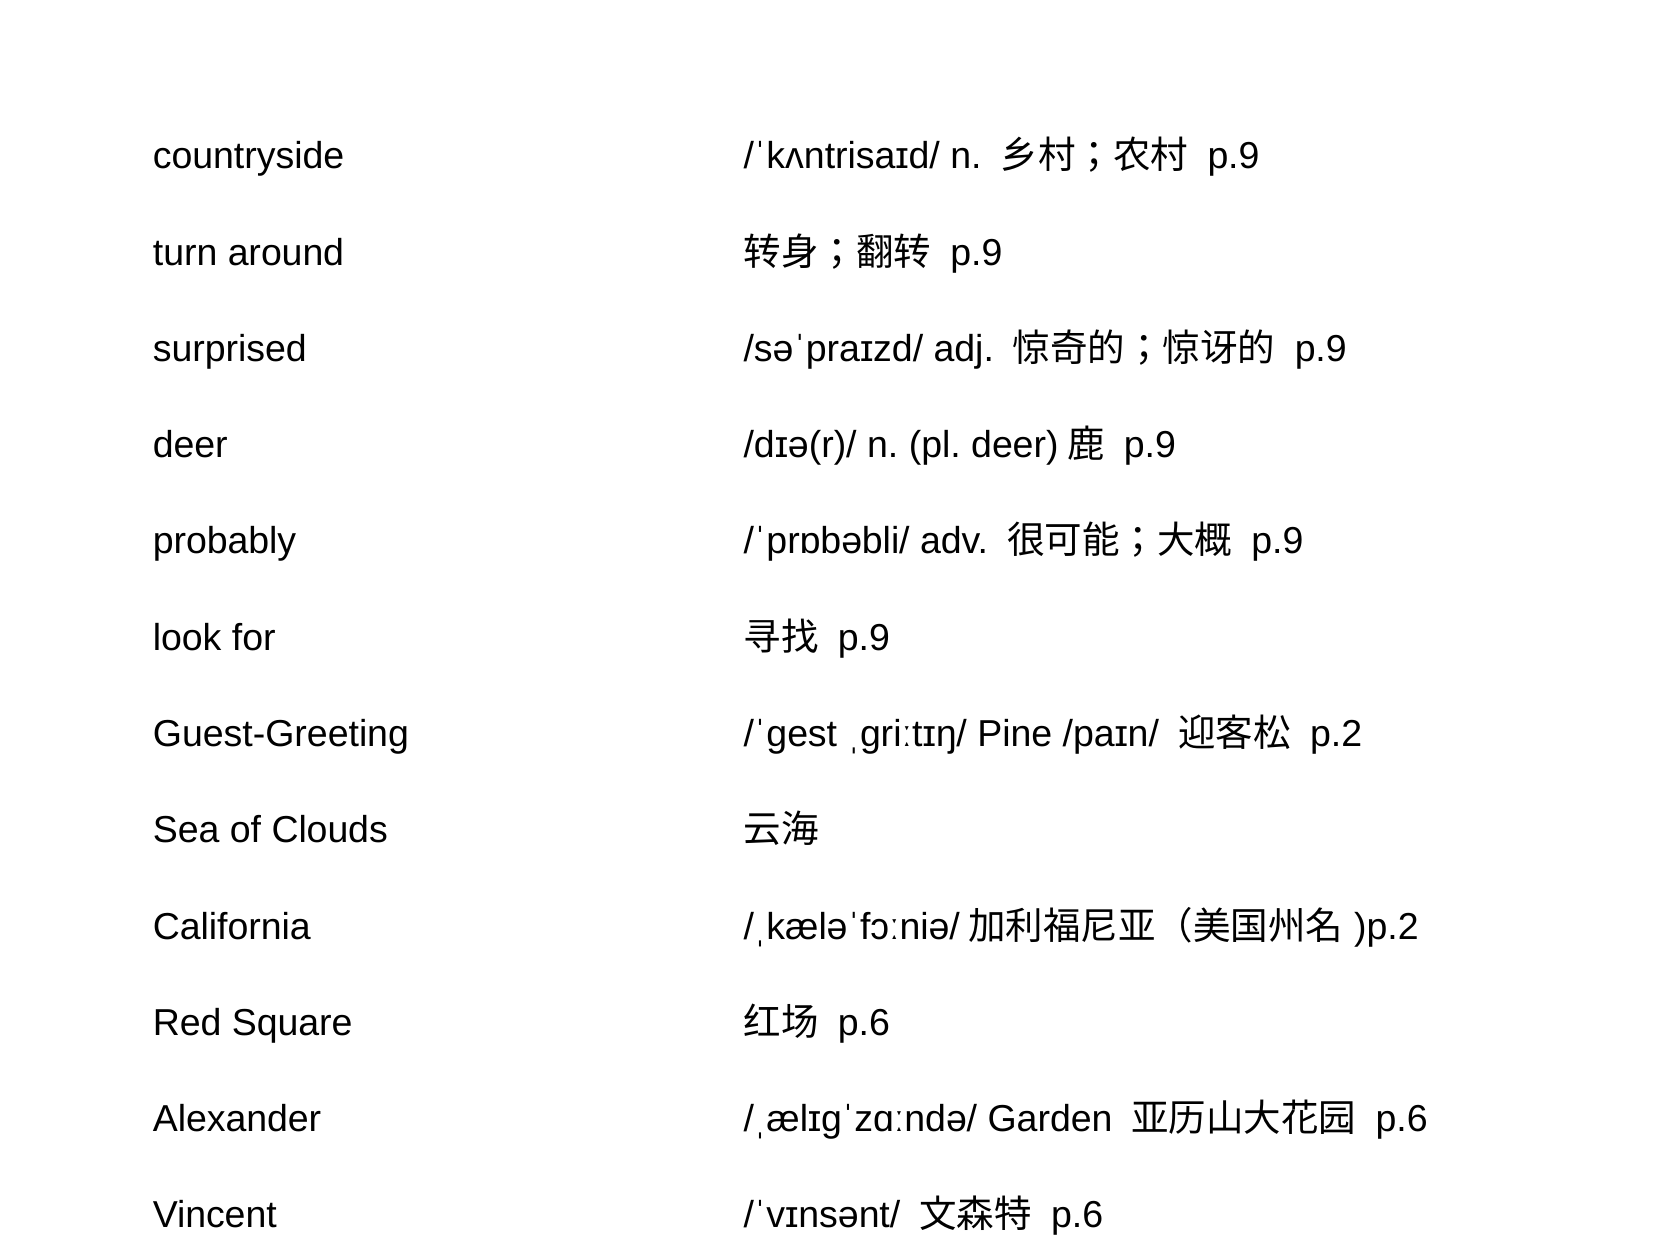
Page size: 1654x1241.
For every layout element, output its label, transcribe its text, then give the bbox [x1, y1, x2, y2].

text_box [974, 147, 1078, 205]
text_box countryside /ˈkʌntrisaɪd/ n. 乡村；农村 p.9 turn around 转身；翻转 p.9 surprised /səˈpraɪzd/ adj. 惊奇的；惊讶的 p.9 deer /dɪə(r)/ n. (pl. deer)鹿 p.9 probably /ˈprɒbəbli/ adv. 很可能；大概 p.9 look for 寻找 p.9 Guest-Greeting /ˈɡest ˌɡriːtɪŋ/ Pine /paɪn/ 迎客松 p.2 Sea of Clouds 云海 California /ˌkæləˈfɔːniə/加利福尼亚（美国州名)p.2 Red Square 红场 p.6 Alexander /ˌælɪɡˈzɑːndə/ Garden 亚历山大花园 p.6 Vincent /ˈvɪnsənt/ 文森特 p.6 [138, 118, 1565, 1143]
